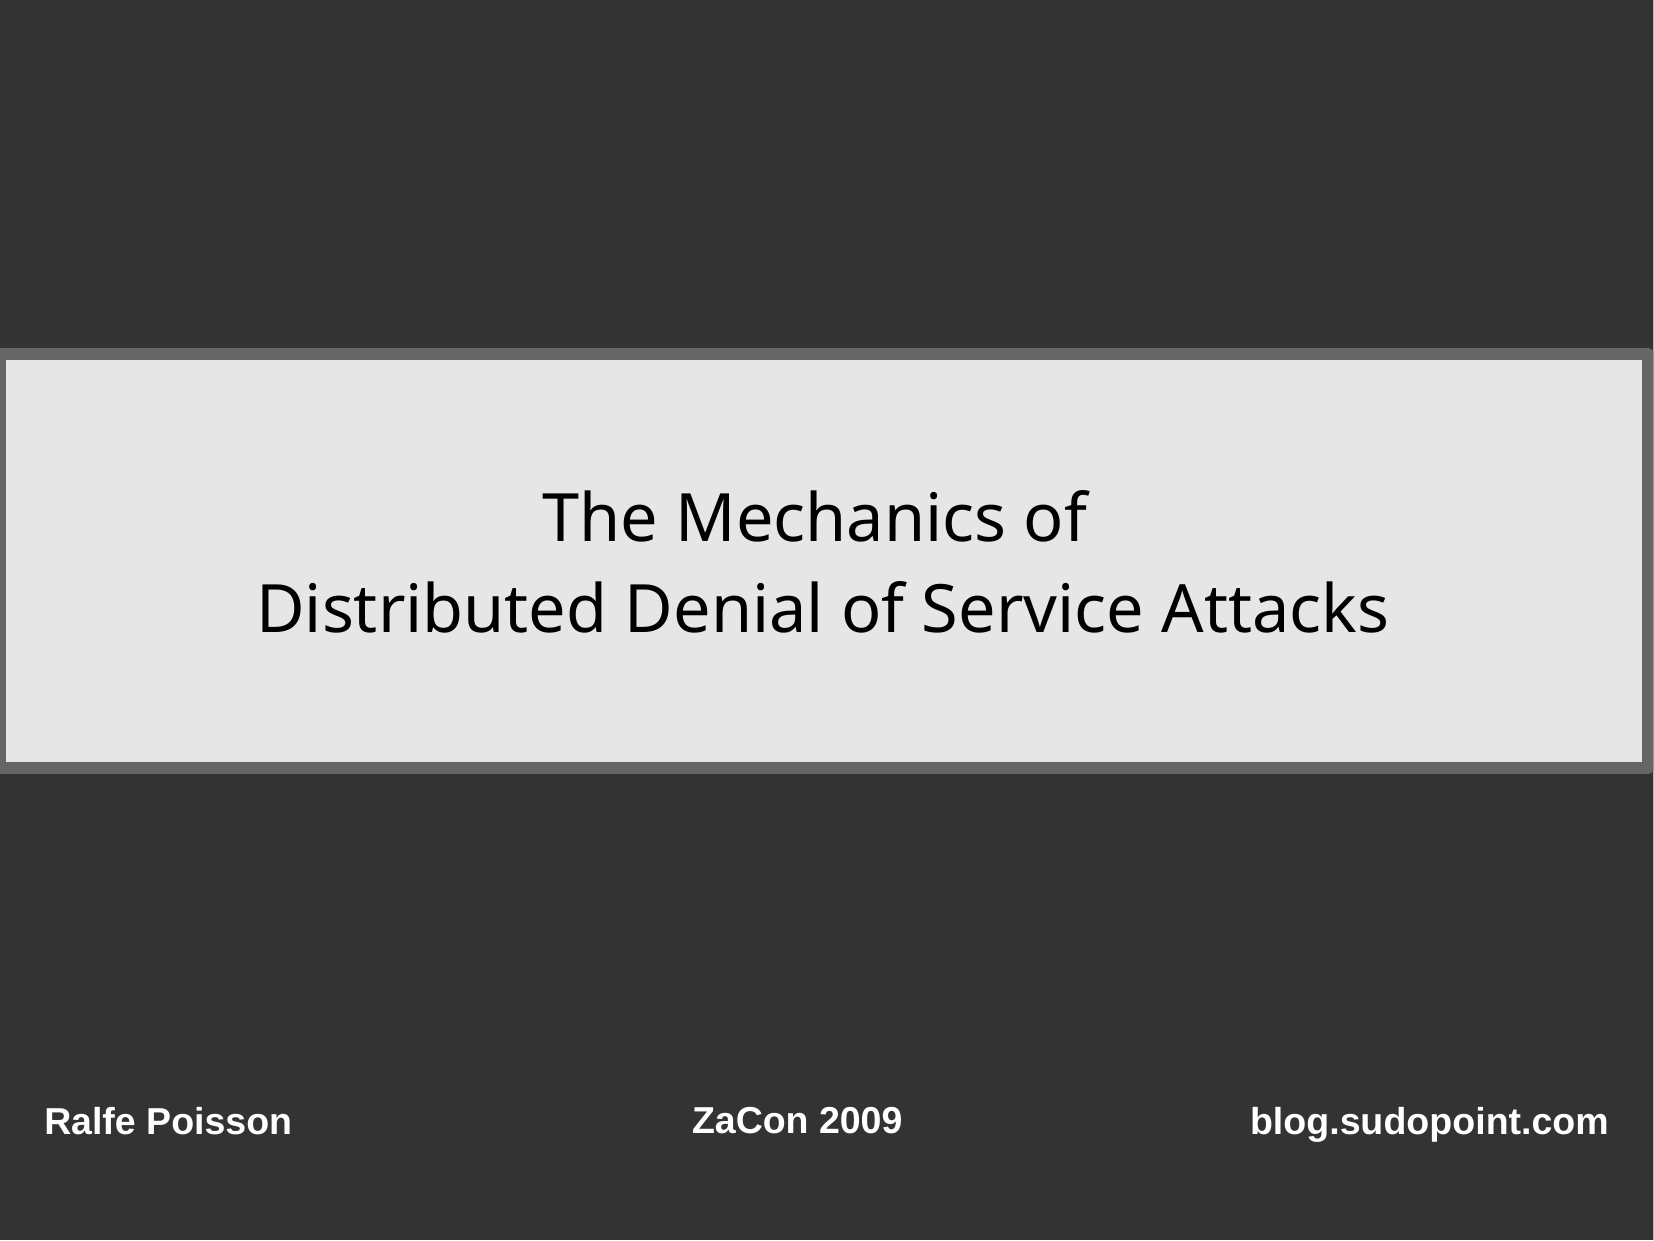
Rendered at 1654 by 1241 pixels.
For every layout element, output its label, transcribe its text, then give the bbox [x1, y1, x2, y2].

text_box The Mechanics of Distributed Denial of Service Attacks [0, 354, 1648, 768]
text_box blog.sudopoint.com [1122, 1093, 1625, 1152]
text_box ZaCon 2009 [561, 1092, 1034, 1151]
text_box Ralfe Poisson [29, 1093, 502, 1152]
